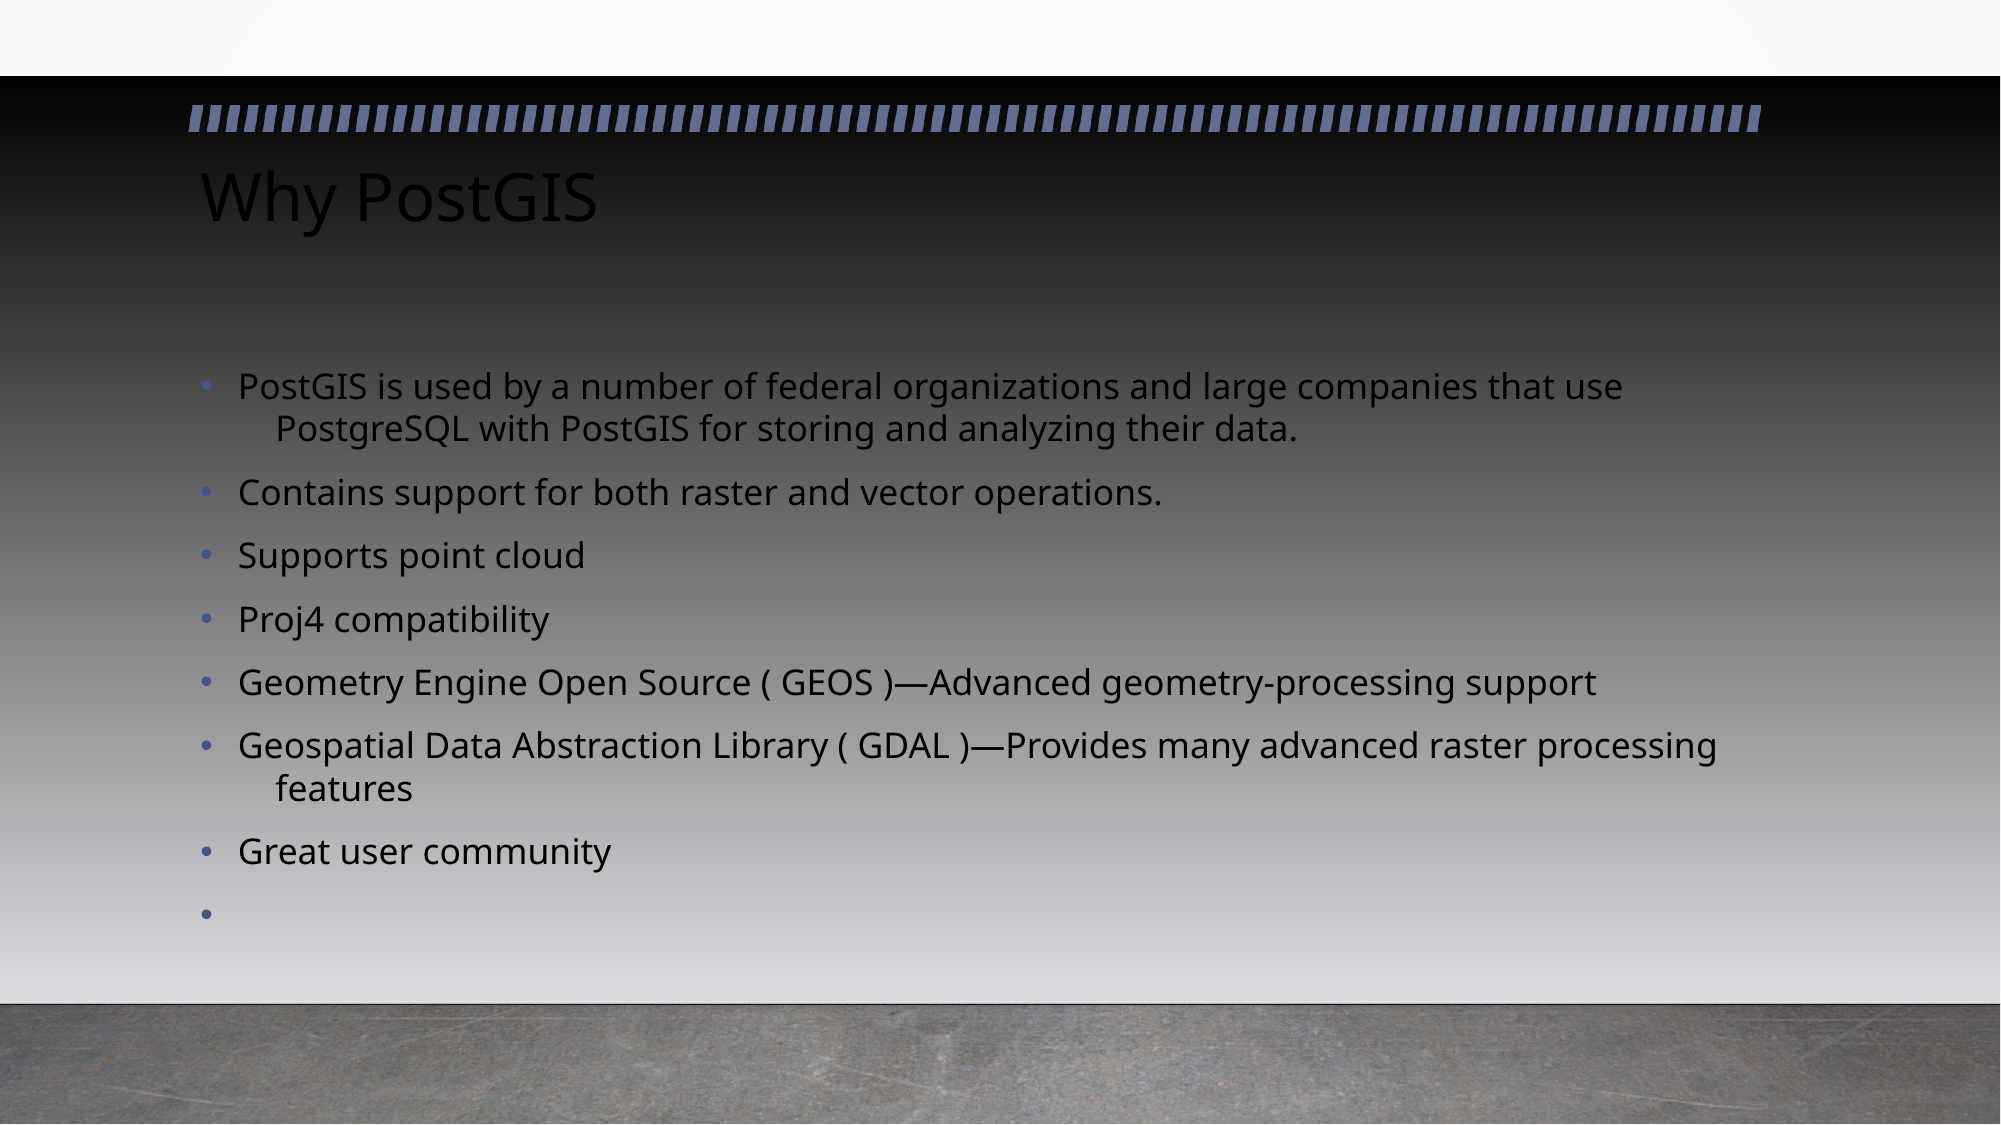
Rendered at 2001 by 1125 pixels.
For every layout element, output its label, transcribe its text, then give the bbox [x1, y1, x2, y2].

list PostGIS is used by a number of federal organizations and large companies that use PostgreSQL with PostGIS for storing and analyzing their data. Contains support for both raster and vector operations. Supports point cloud Proj4 compatibility Geometry Engine Open Source ( GEOS )—Advanced geometry-processing support Geospatial Data Abstraction Library ( GDAL )—Provides many advanced raster processing features Great user community [185, 356, 1761, 897]
title Why PostGIS [185, 156, 1761, 329]
